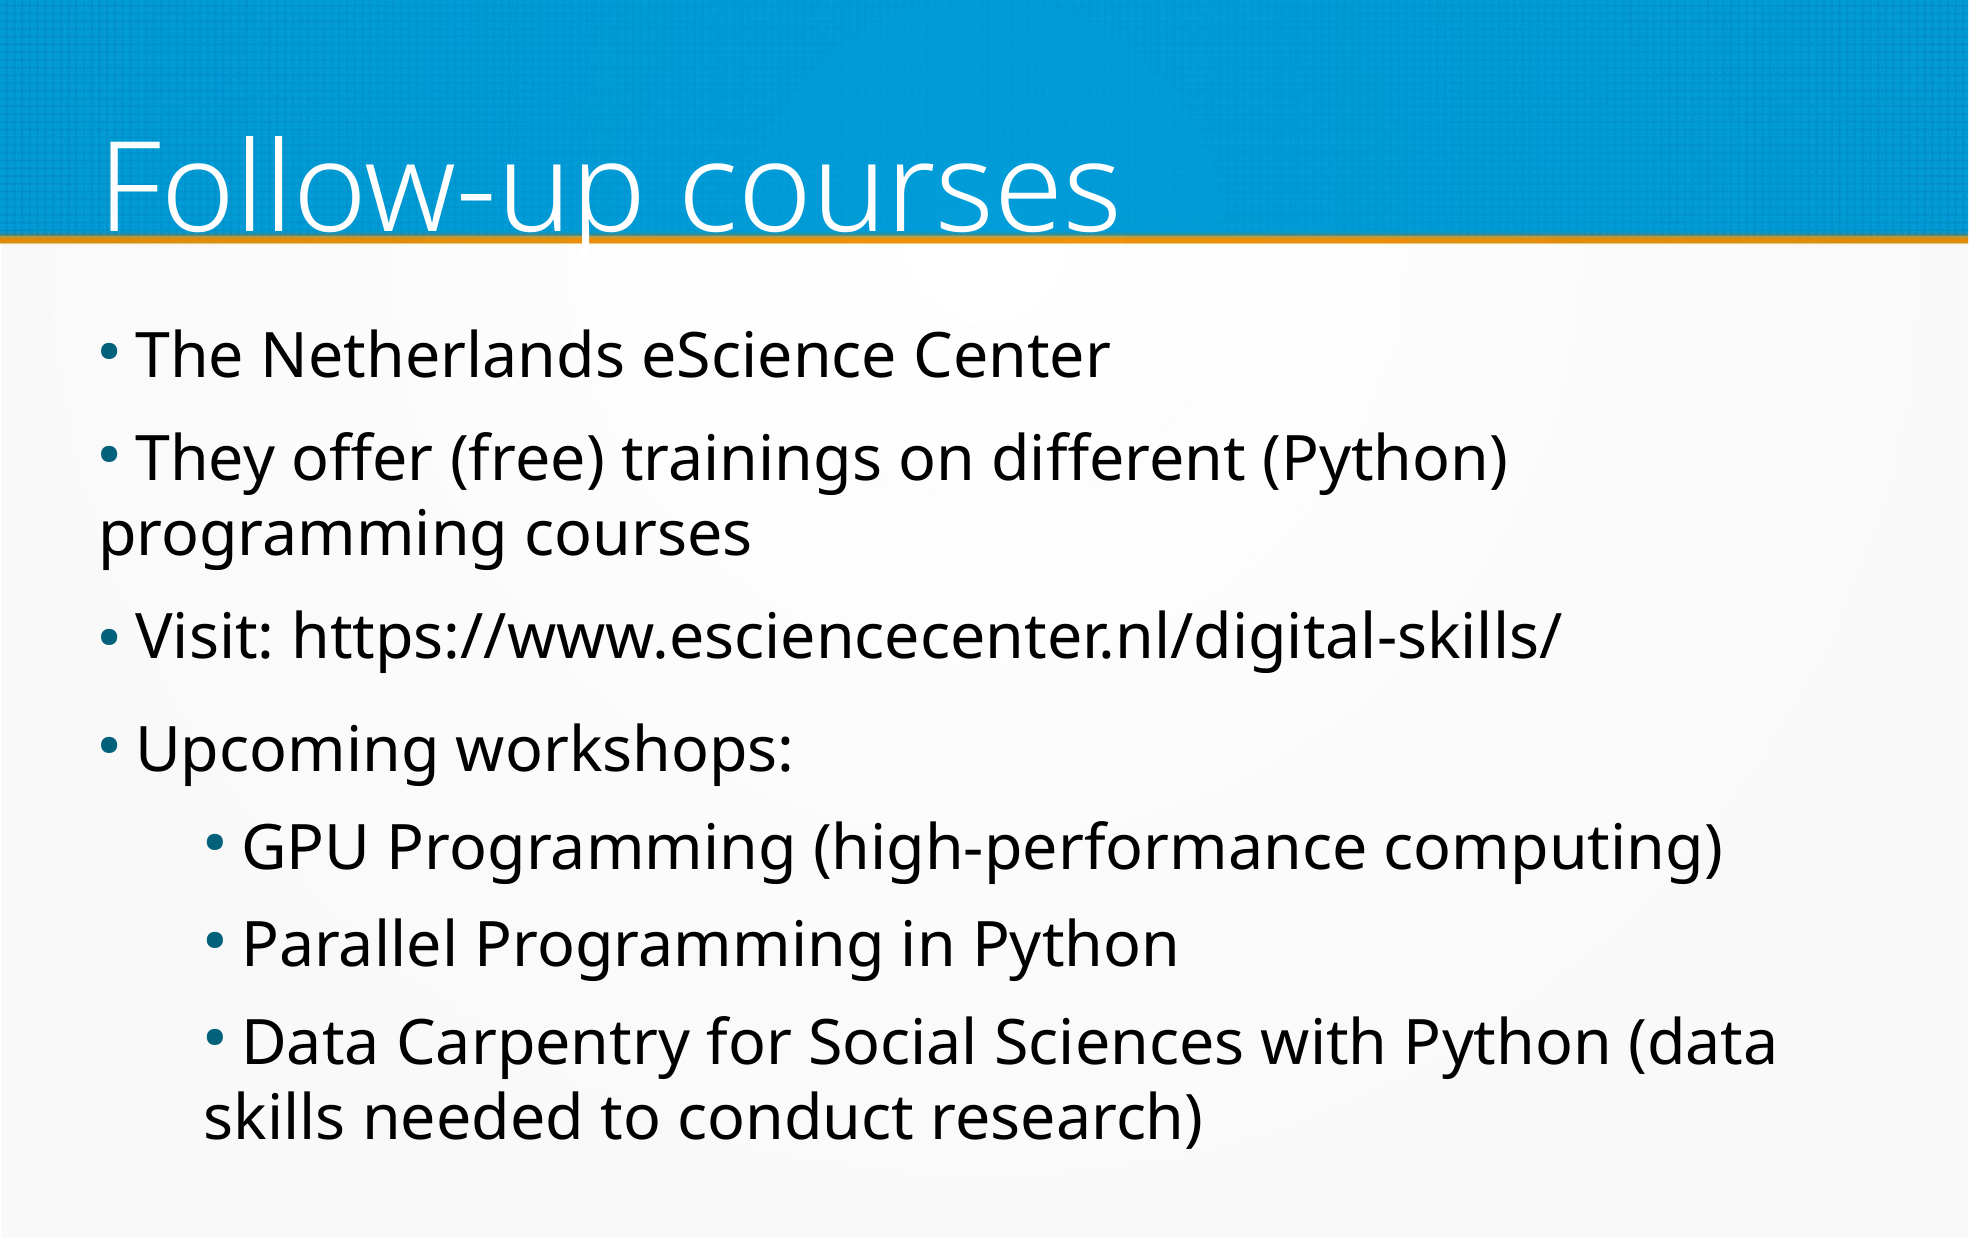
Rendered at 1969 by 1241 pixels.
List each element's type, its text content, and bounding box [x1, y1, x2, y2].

picture [0, 233, 1969, 1241]
list The Netherlands eScience Center They offer (free) trainings on different (Python) programming courses Visit: https://www.esciencecenter.nl/digital-skills/ Upcoming workshops: GPU Programming (high-performance computing) Parallel Programming in Python Data Carpentry for Social Sciences with Python (data skills needed to conduct research) [98, 315, 1860, 1156]
title Follow-up courses [98, 49, 1870, 257]
